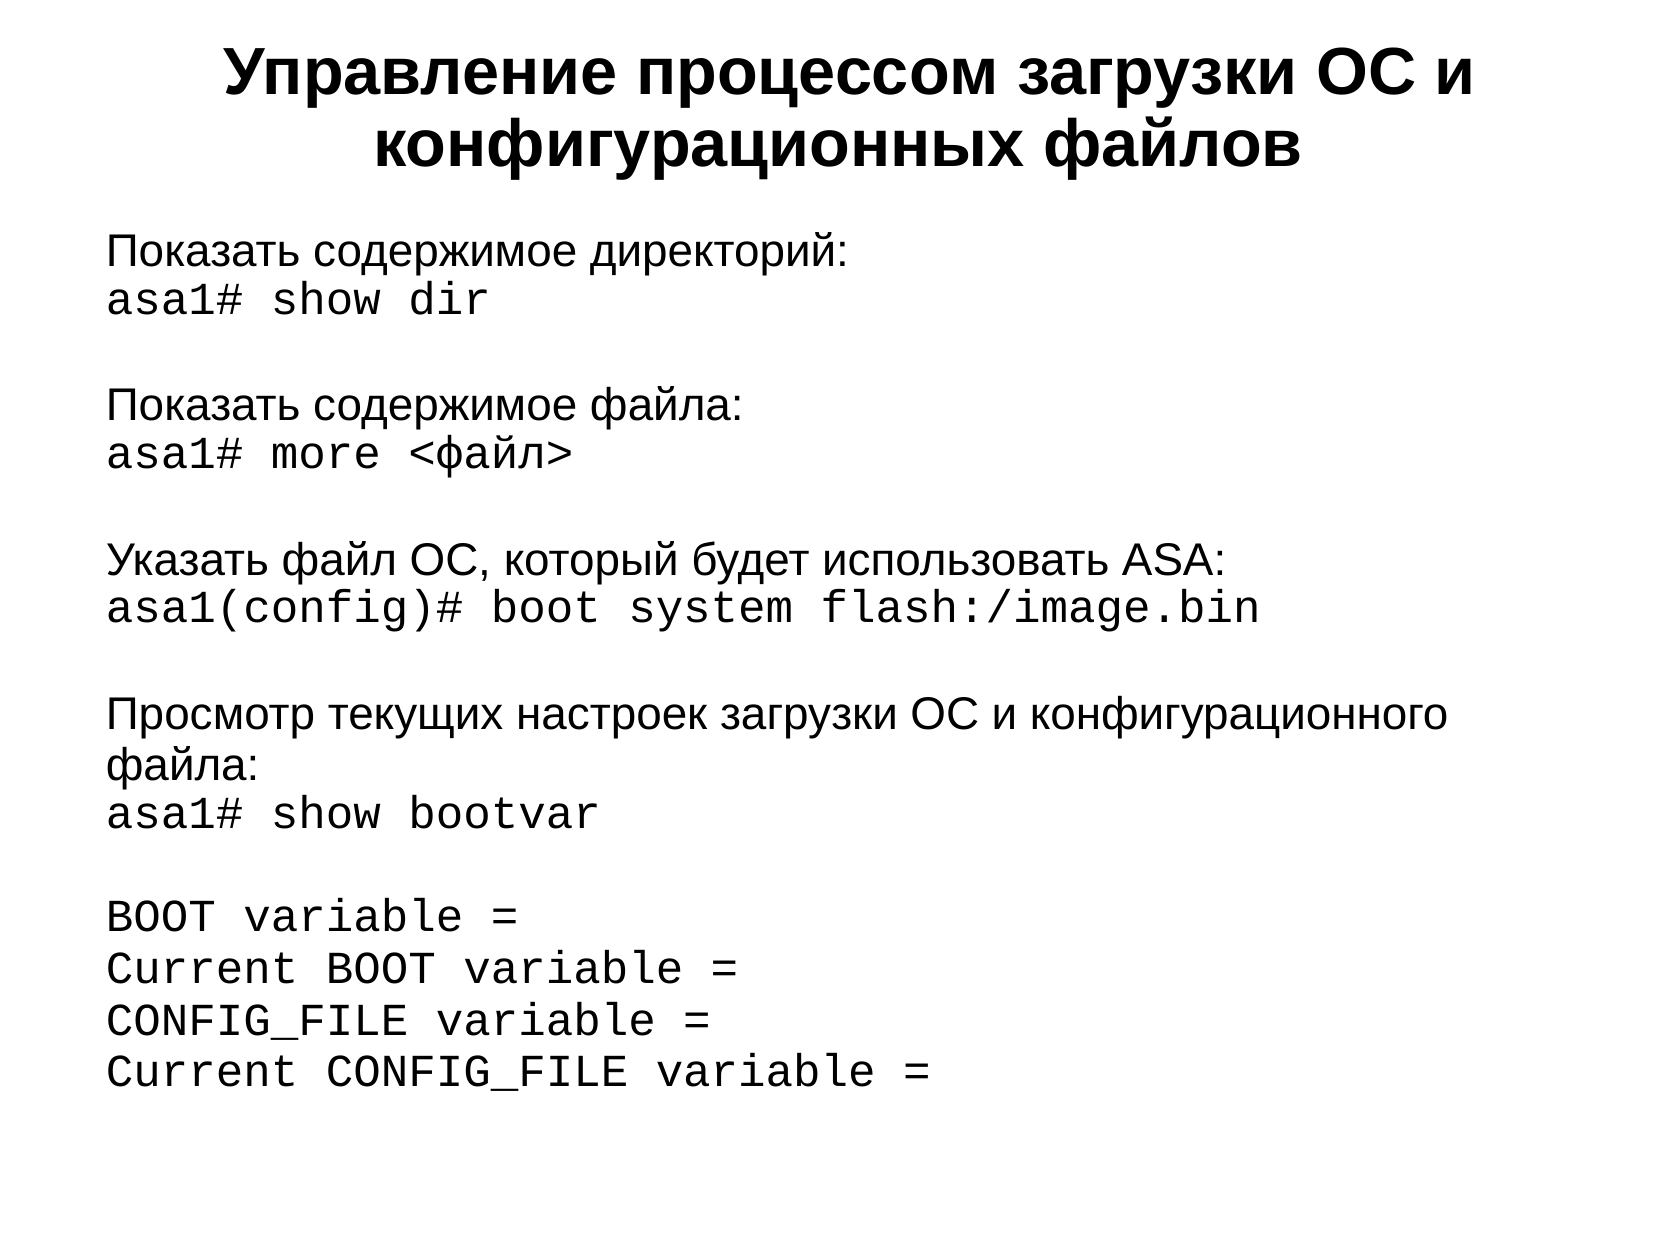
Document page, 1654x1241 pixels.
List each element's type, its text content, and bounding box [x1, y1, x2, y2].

list Показать содержимое директорий: asa1# show dir Показать содержимое файла: asa1# more <файл> Указать файл ОС, который будет использовать ASA: asa1(config)# boot system flash:/image.bin Просмотр текущих настроек загрузки ОС и конфигурационного файла: asa1# show bootvar BOOT variable = Current BOOT variable = CONFIG_FILE variable = Current CONFIG_FILE variable = [105, 225, 1548, 1163]
text_box Управление процессом загрузки ОС и конфигурационных файлов [64, 37, 1613, 188]
